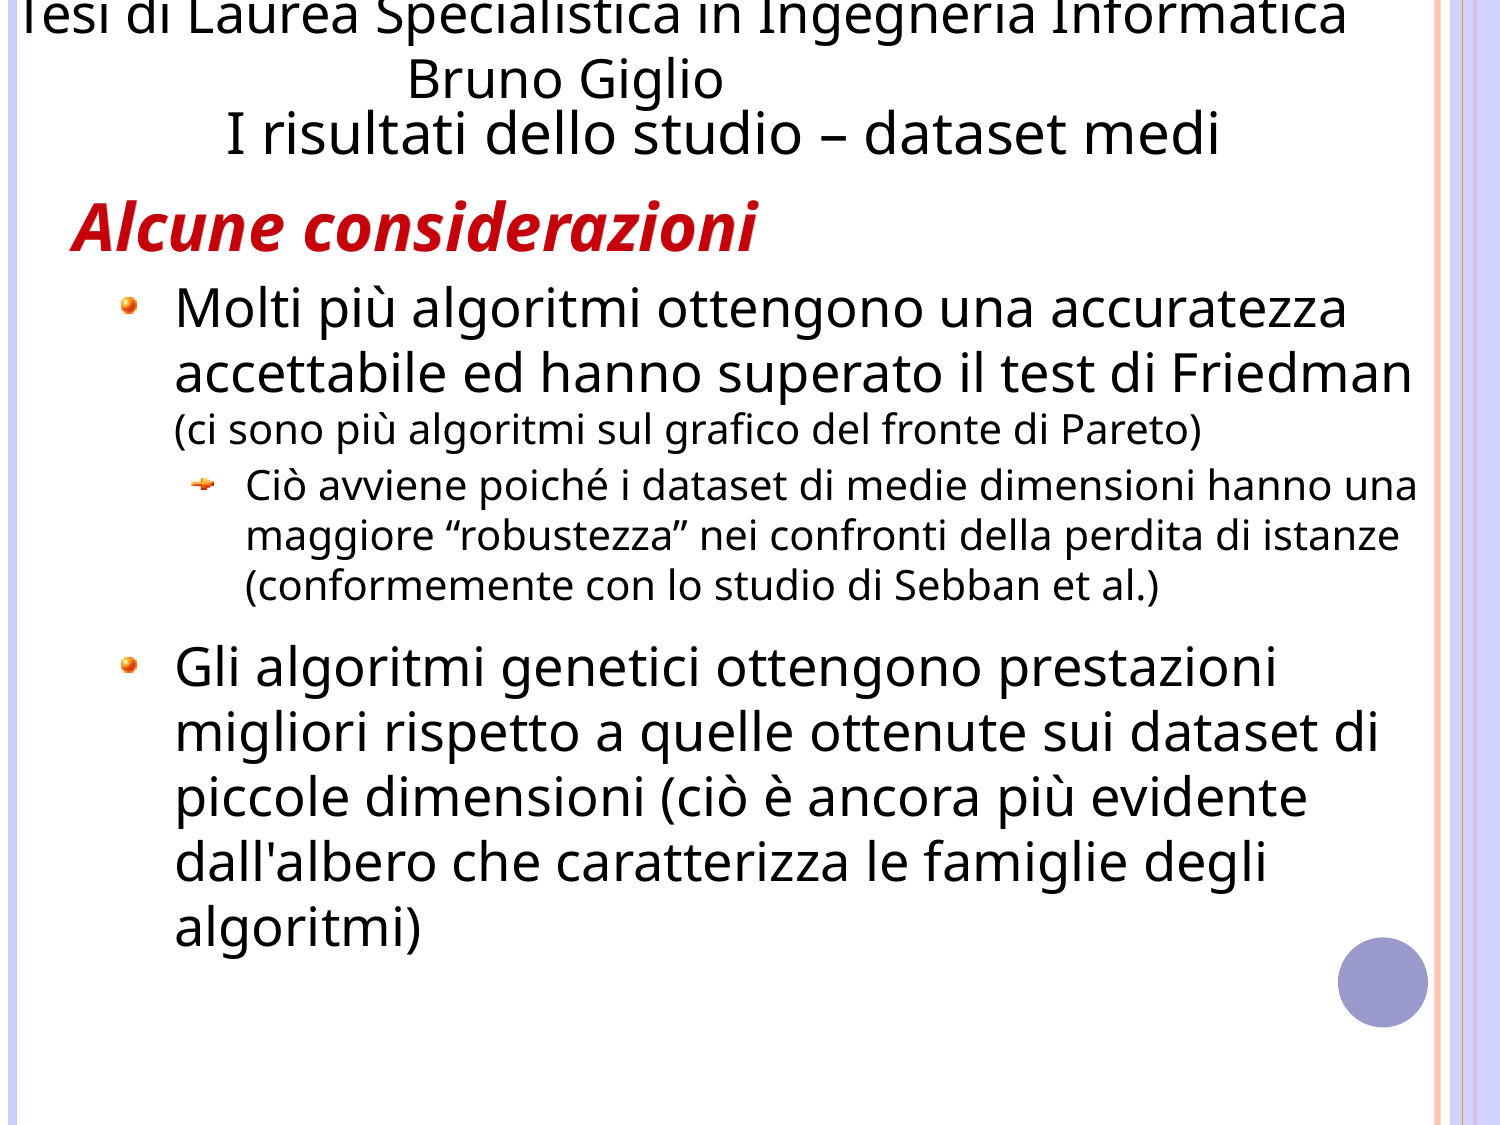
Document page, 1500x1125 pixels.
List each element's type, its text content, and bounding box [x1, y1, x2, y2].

text_box Alcune considerazioni [59, 177, 1447, 296]
list Molti più algoritmi ottengono una accuratezza accettabile ed hanno superato il test di Friedman (ci sono più algoritmi sul grafico del fronte di Pareto) Ciò avviene poiché i dataset di medie dimensioni hanno una maggiore “robustezza” nei confronti della perdita di istanze (conformemente con lo studio di Sebban et al.) Gli algoritmi genetici ottengono prestazioni migliori rispetto a quelle ottenute sui dataset di piccole dimensioni (ciò è ancora più evidente dall'albero che caratterizza le famiglie degli algoritmi) [88, 265, 1477, 975]
text_box I risultati dello studio – dataset medi [29, 88, 1418, 178]
title Tesi di Laurea Specialistica in Ingegneria Informatica Bruno Giglio [0, 0, 1477, 89]
